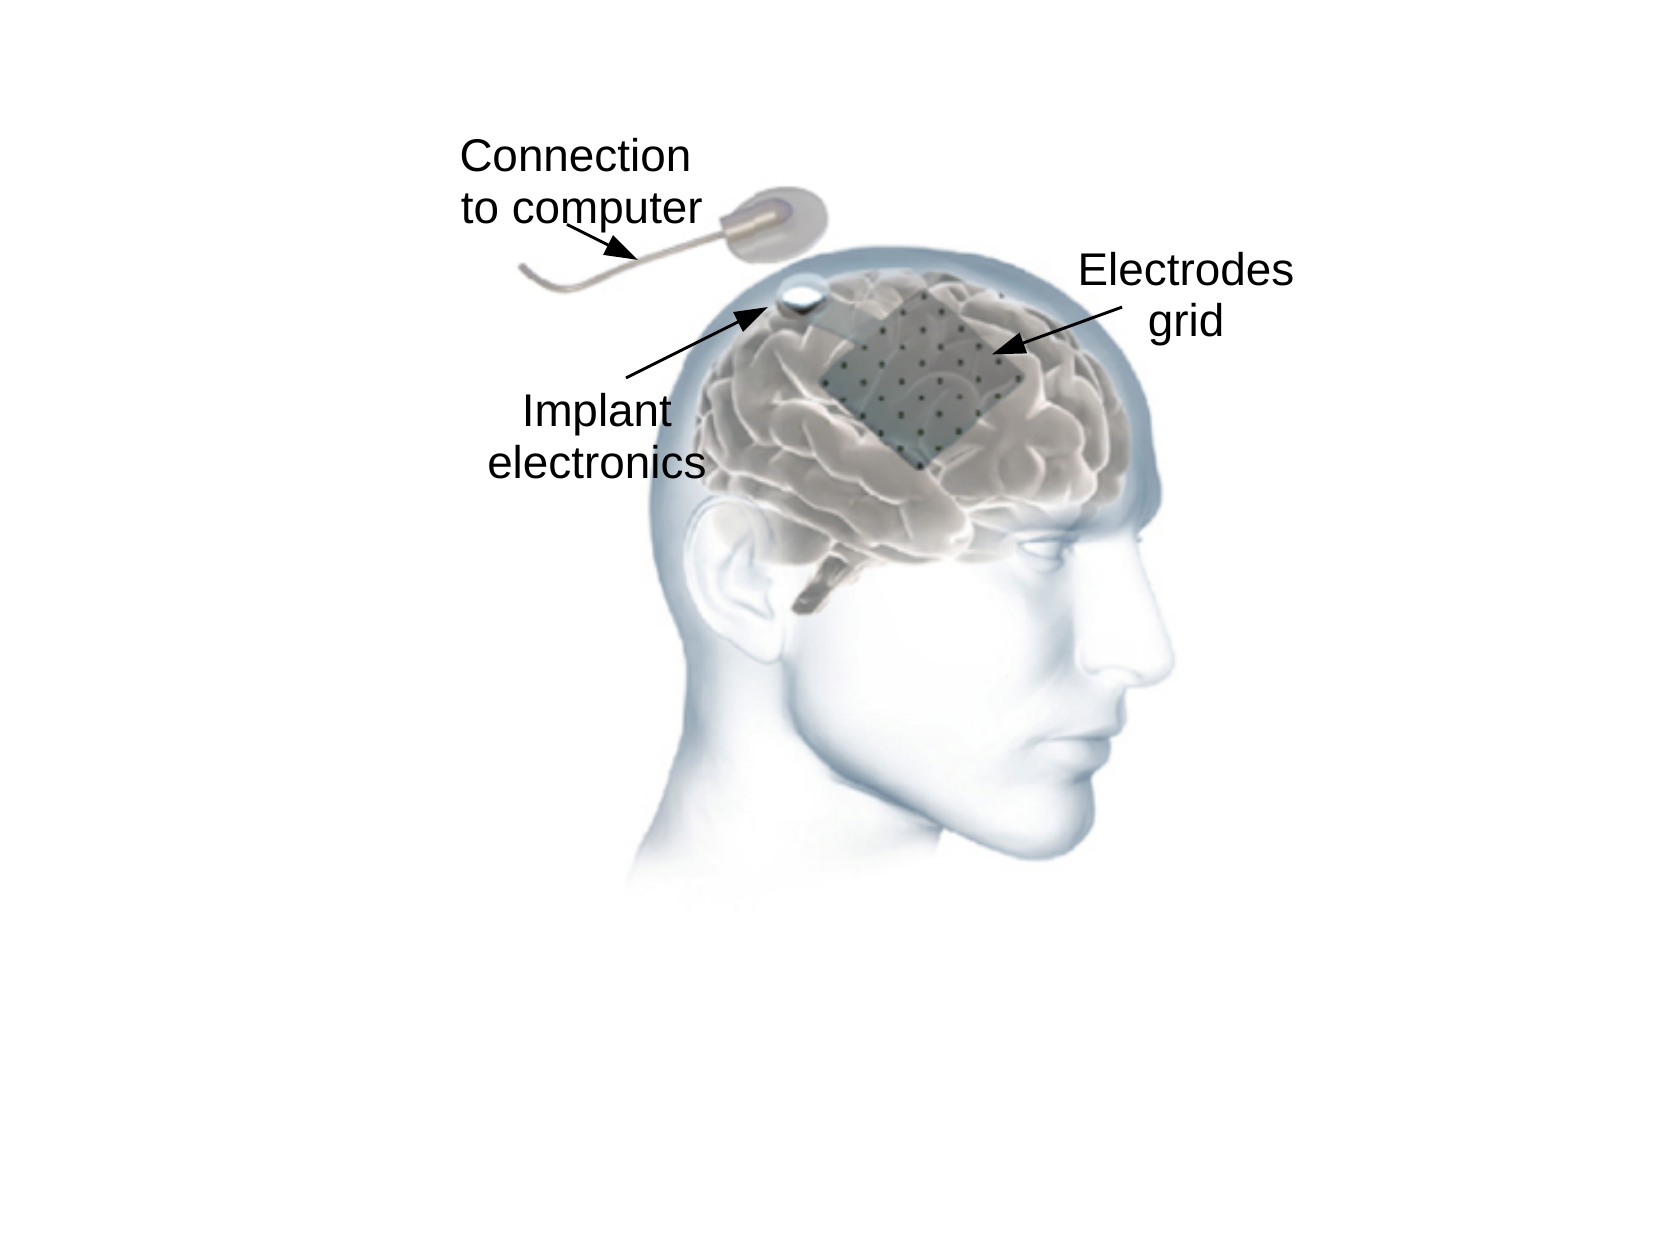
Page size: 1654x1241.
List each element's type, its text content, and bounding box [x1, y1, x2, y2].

text_box Connection to computer [444, 122, 720, 241]
picture [460, 106, 1241, 969]
text_box Implant electronics [472, 377, 722, 496]
text_box Electrodes grid [1062, 236, 1310, 354]
